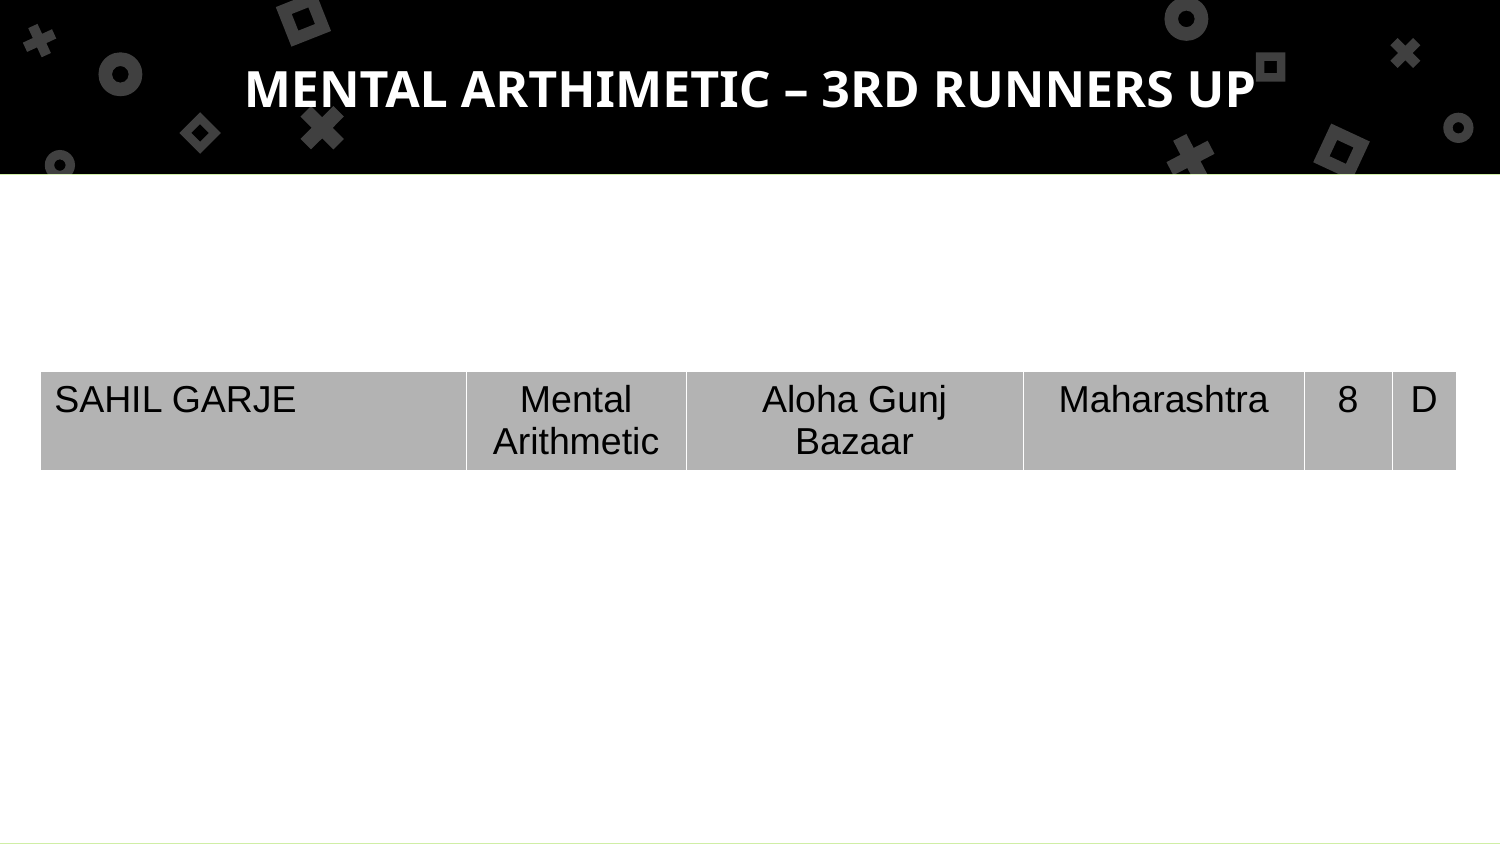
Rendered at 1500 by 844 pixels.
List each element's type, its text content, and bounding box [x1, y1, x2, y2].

table_header Maharashtra [1024, 372, 1304, 470]
table_header 8 [1305, 372, 1392, 470]
text_box MENTAL ARTHIMETIC – 3RD RUNNERS UP [75, 0, 1425, 175]
table_header SAHIL GARJE [41, 372, 466, 470]
table_header D [1393, 372, 1456, 470]
table_header Mental Arithmetic [467, 372, 686, 470]
table_header Aloha Gunj Bazaar [687, 372, 1023, 470]
